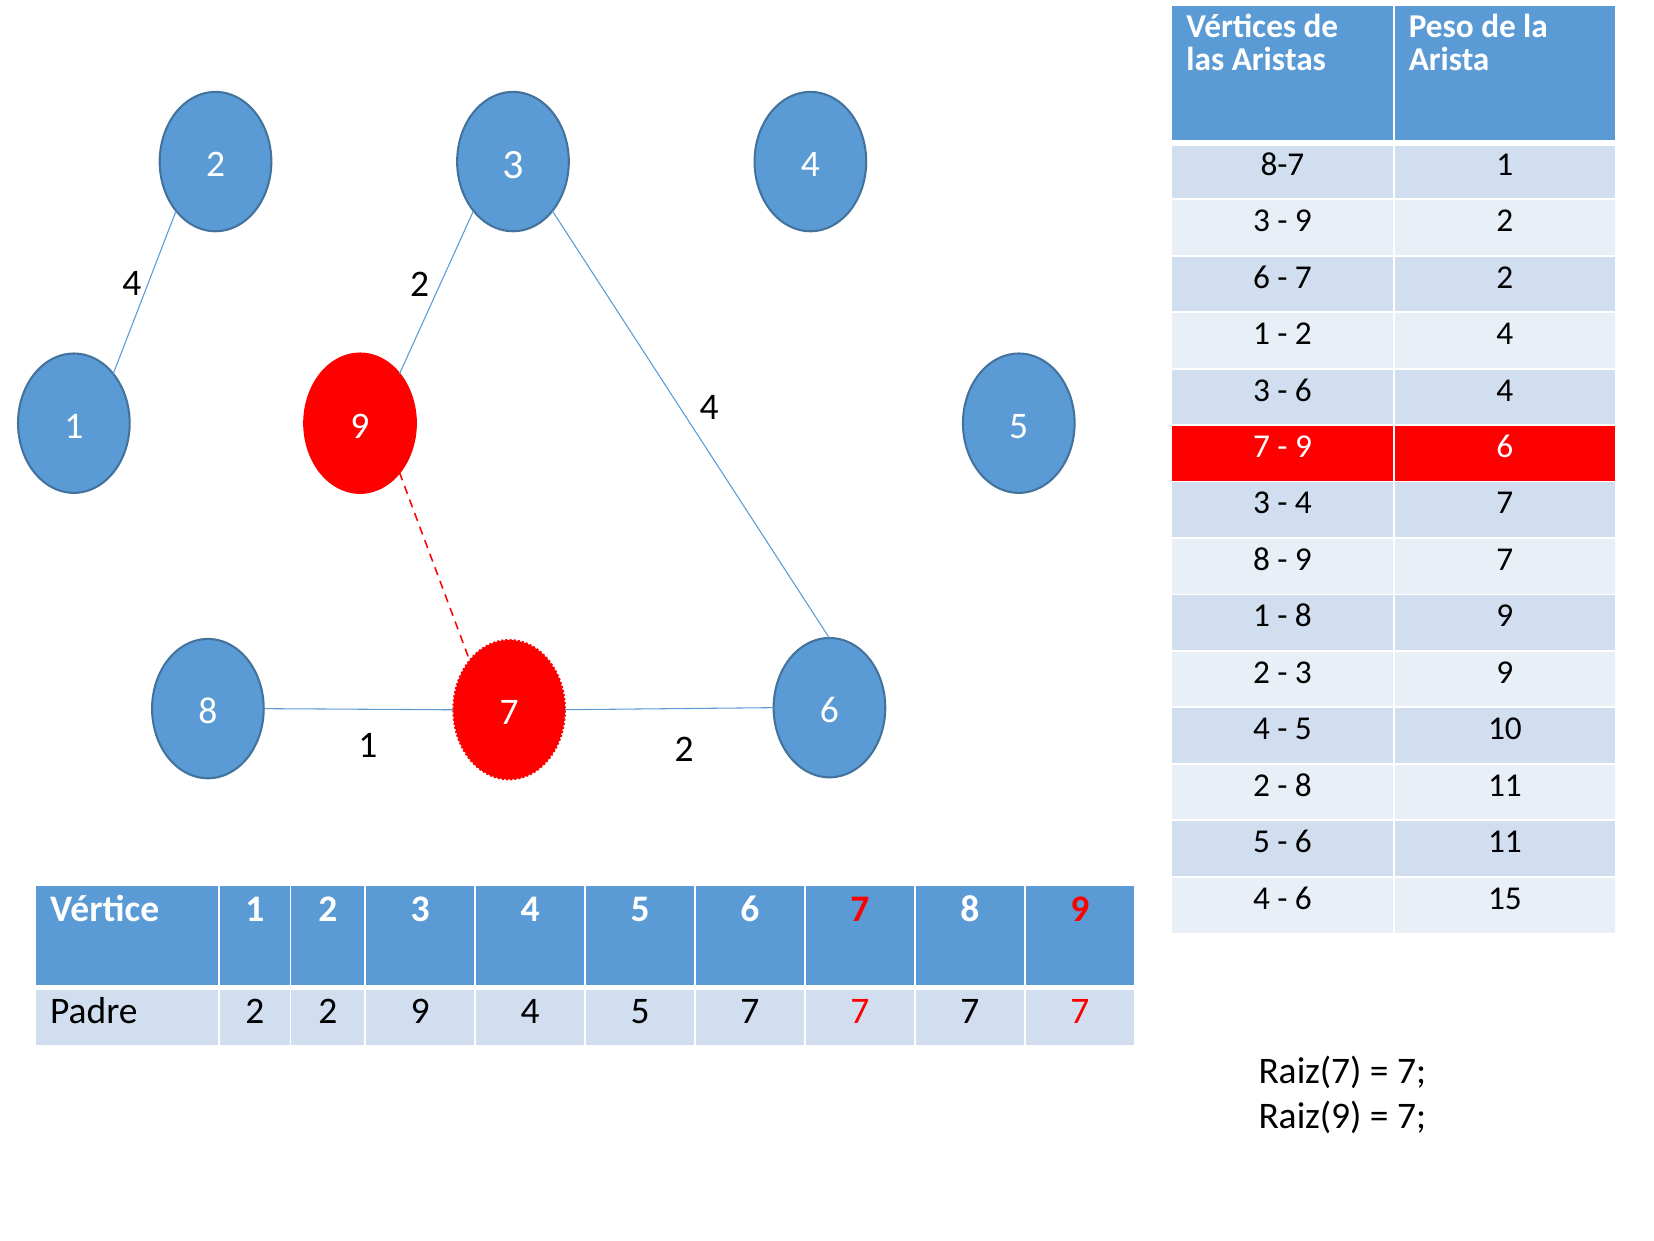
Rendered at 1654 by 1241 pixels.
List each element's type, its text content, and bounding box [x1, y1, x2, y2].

table_cell 3 - 9 [1172, 200, 1393, 255]
table_cell 4 [476, 990, 584, 1045]
table_cell 9 [1395, 595, 1615, 650]
table_cell 4 - 6 [1172, 878, 1393, 933]
text_box 4 [754, 91, 867, 232]
text_box 1 [343, 712, 393, 773]
table_cell 11 [1395, 821, 1615, 876]
table_header 5 [586, 886, 694, 985]
text_box 9 [304, 353, 416, 493]
table_cell 3 - 4 [1172, 482, 1393, 537]
table_cell 15 [1395, 878, 1615, 933]
table_cell 2 [220, 990, 290, 1045]
table_cell 9 [1395, 652, 1615, 706]
table_header 2 [291, 886, 364, 985]
table_cell 6 - 7 [1172, 257, 1393, 311]
table_cell 6 [1395, 426, 1615, 481]
table_cell 8-7 [1172, 146, 1393, 198]
text_box Raiz(7) = 7; Raiz(9) = 7; [1243, 1038, 1442, 1144]
text_box 1 [18, 353, 130, 493]
text_box 6 [773, 637, 886, 778]
table_cell 4 [1395, 313, 1615, 368]
table_cell 7 [916, 990, 1024, 1045]
table_header 7 [806, 886, 914, 985]
table_cell 3 - 6 [1172, 370, 1393, 424]
table_cell 5 - 6 [1172, 821, 1393, 876]
table_header 8 [916, 886, 1024, 985]
table_cell 2 - 8 [1172, 765, 1393, 819]
text_box 8 [152, 638, 264, 779]
table_header 1 [220, 886, 290, 985]
table_cell 7 [1026, 990, 1134, 1045]
table_header Vértices de las Aristas [1172, 6, 1393, 140]
table_cell 2 [1395, 200, 1615, 255]
table_cell 4 - 5 [1172, 708, 1393, 763]
table_cell 7 - 9 [1172, 426, 1393, 481]
table_cell 8 - 9 [1172, 539, 1393, 594]
table_header 6 [696, 886, 804, 985]
table_cell Padre [36, 990, 218, 1045]
table_header Vértice [36, 886, 218, 985]
table_header 9 [1026, 886, 1134, 985]
table_cell 7 [696, 990, 804, 1045]
table_cell 4 [1395, 370, 1615, 424]
table_cell 2 - 3 [1172, 652, 1393, 706]
table_cell 10 [1395, 708, 1615, 763]
table_header Peso de la Arista [1395, 6, 1615, 140]
text_box 2 [159, 91, 272, 232]
text_box 4 [684, 374, 734, 435]
text_box 2 [395, 251, 445, 312]
table_cell 2 [291, 990, 364, 1045]
table_cell 7 [1395, 482, 1615, 537]
table_cell 1 - 8 [1172, 595, 1393, 650]
text_box 3 [457, 91, 569, 232]
table_cell 9 [366, 990, 474, 1045]
table_header 4 [476, 886, 584, 985]
text_box 7 [453, 640, 565, 780]
table_cell 11 [1395, 765, 1615, 819]
table_cell 2 [1395, 257, 1615, 311]
table_cell 5 [586, 990, 694, 1045]
table_header 3 [366, 886, 474, 985]
table_cell 1 [1395, 146, 1615, 198]
table_cell 1 - 2 [1172, 313, 1393, 368]
text_box 4 [107, 250, 157, 311]
table_cell 7 [806, 990, 914, 1045]
text_box 2 [659, 716, 709, 776]
table_cell 7 [1395, 539, 1615, 594]
text_box 5 [962, 353, 1075, 493]
